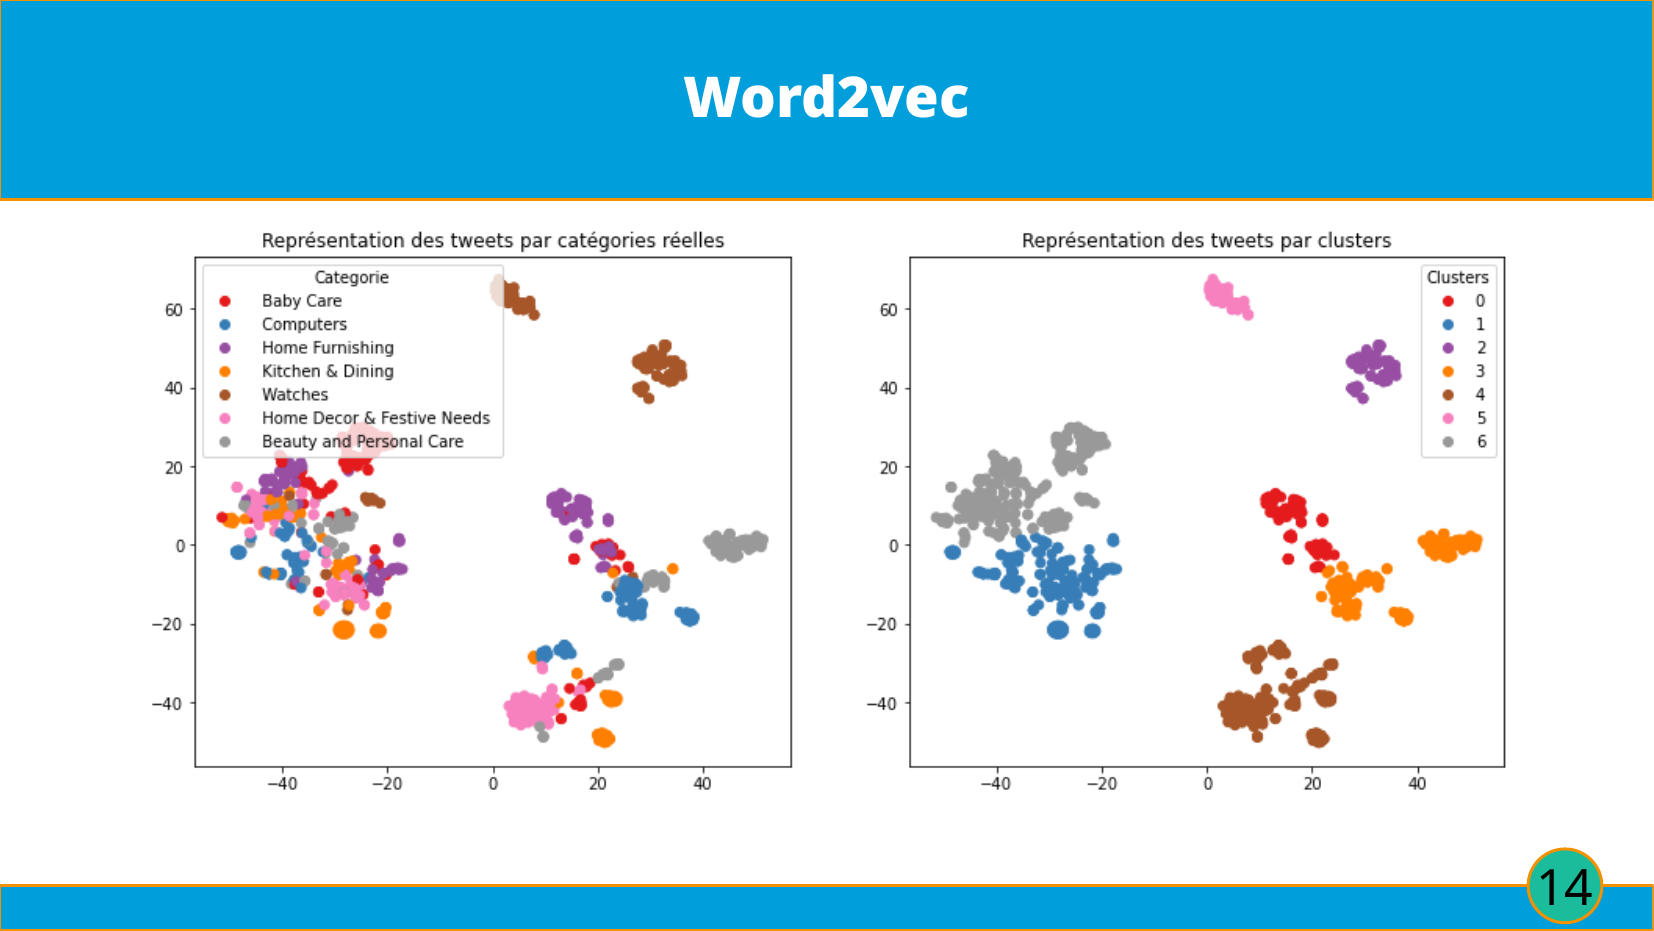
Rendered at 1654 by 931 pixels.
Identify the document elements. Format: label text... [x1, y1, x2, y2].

picture [140, 221, 1515, 804]
title Word2vec [59, 37, 1595, 155]
